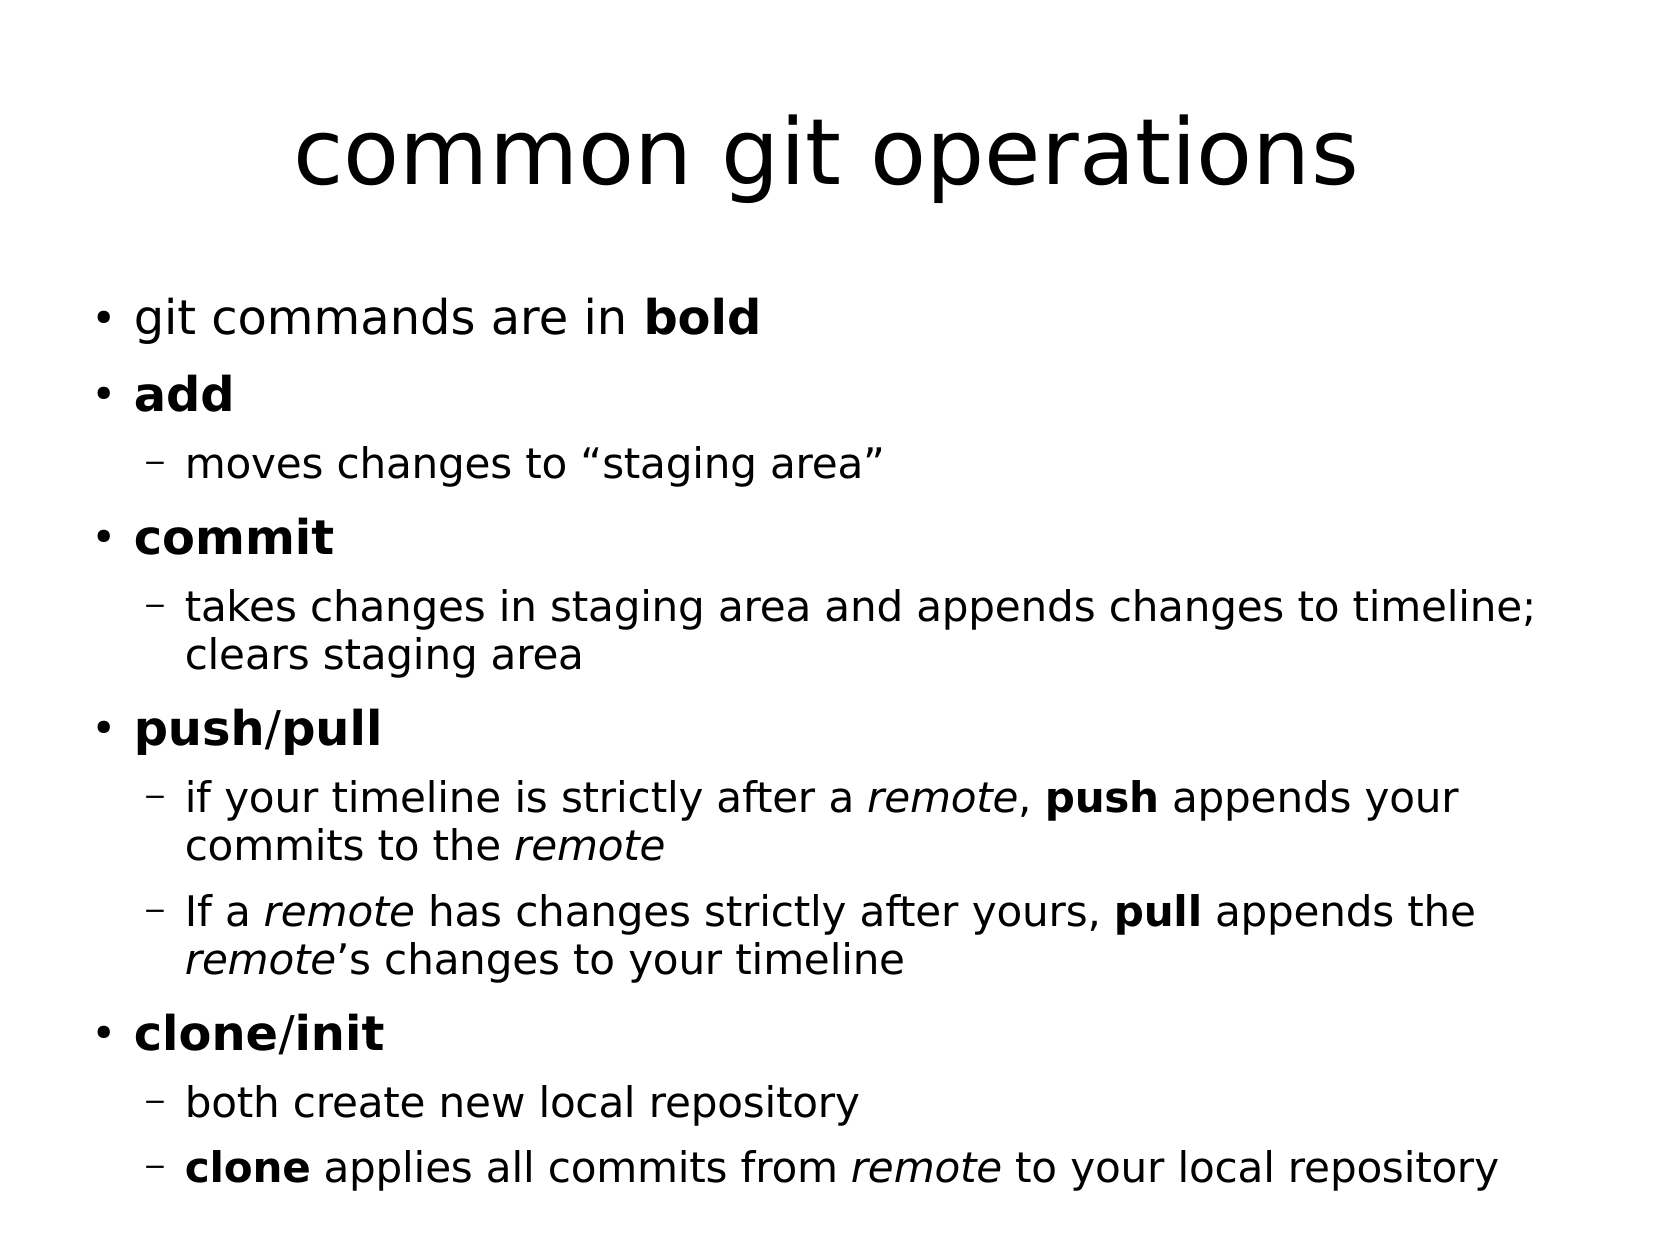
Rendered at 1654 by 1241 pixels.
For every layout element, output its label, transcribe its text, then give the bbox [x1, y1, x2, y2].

list git commands are in bold add moves changes to “staging area” commit takes changes in staging area and appends changes to timeline; clears staging area push/pull if your timeline is strictly after a remote, push appends your commits to the remote If a remote has changes strictly after yours, pull appends the remote’s changes to your timeline clone/init both create new local repository clone applies all commits from remote to your local repository [82, 290, 1571, 1201]
title common git operations [82, 49, 1571, 257]
